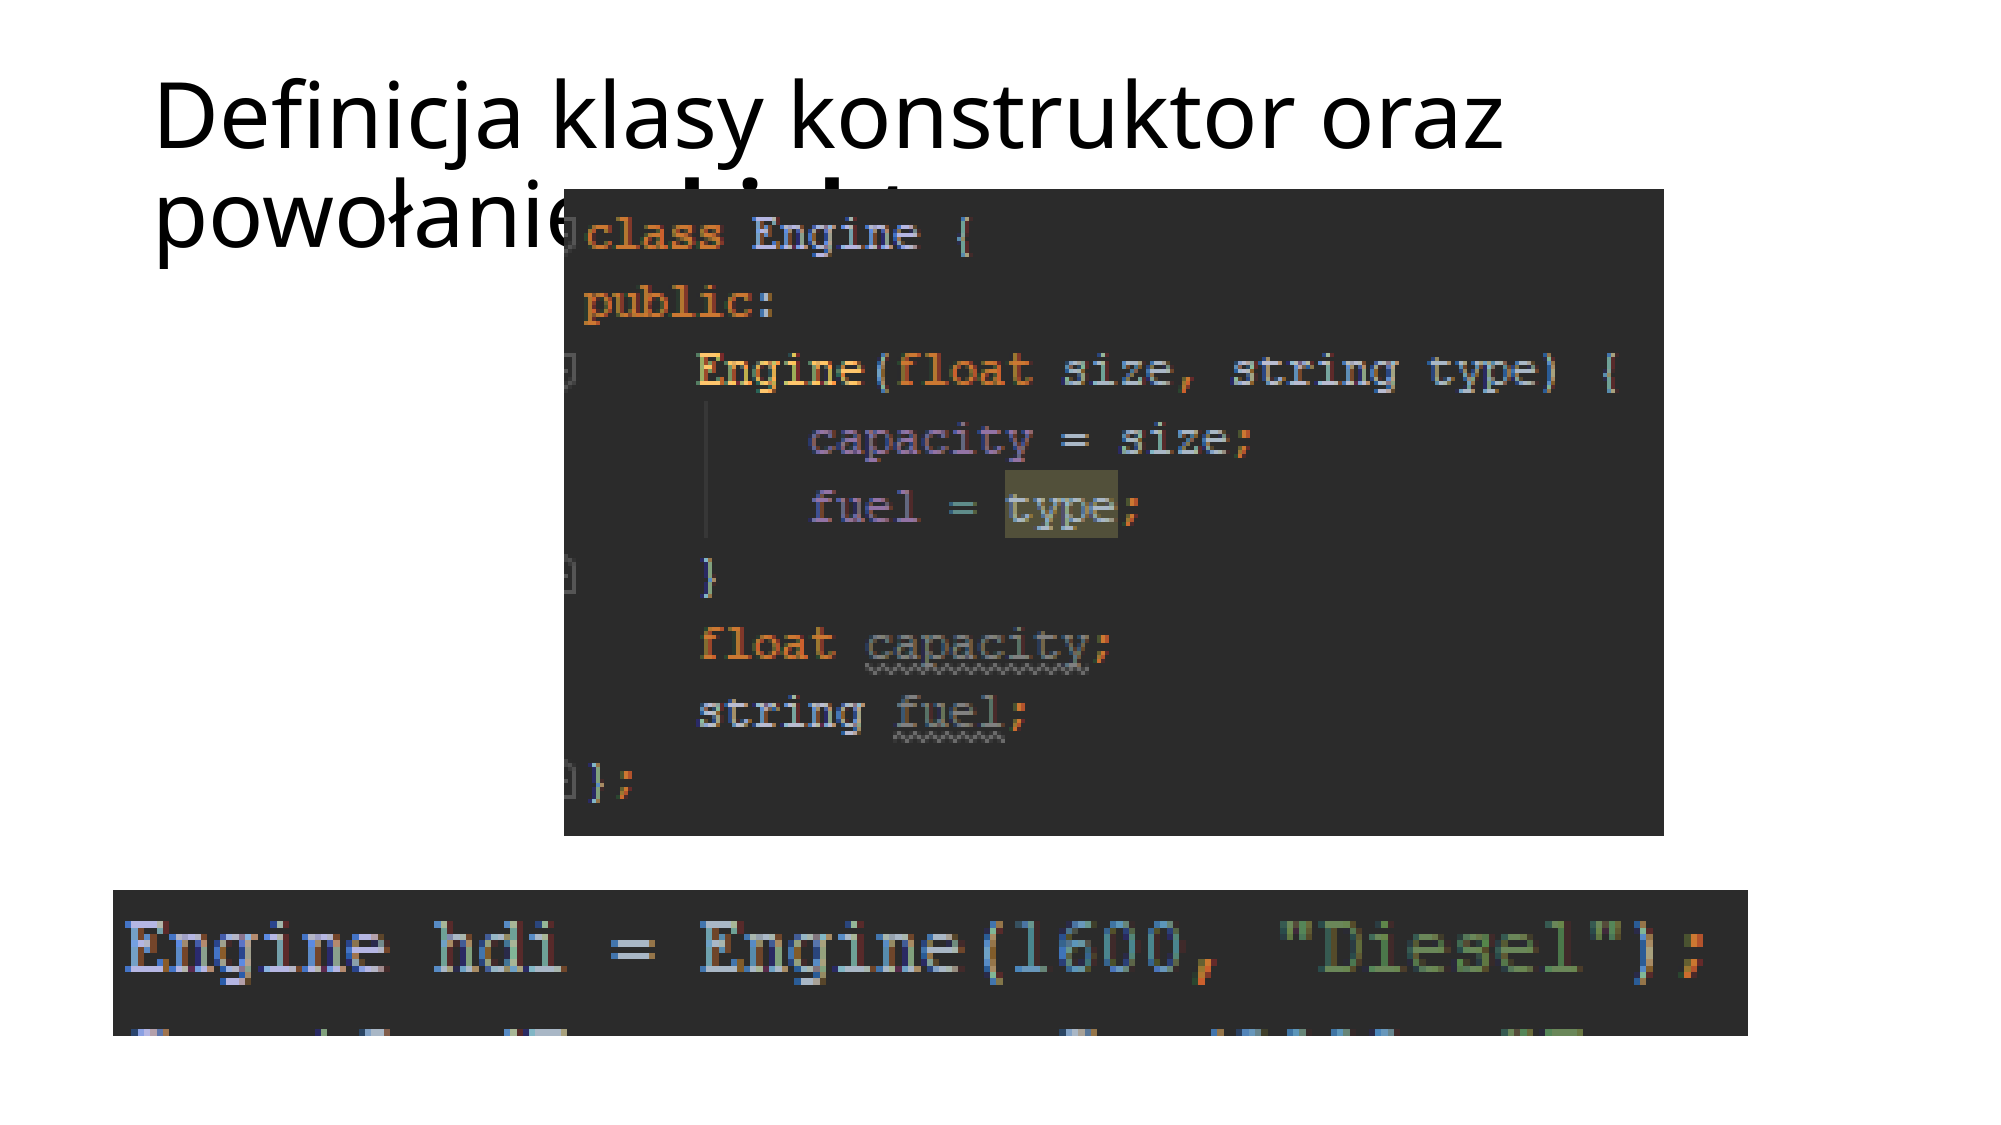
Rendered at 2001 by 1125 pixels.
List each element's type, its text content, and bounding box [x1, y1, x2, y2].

picture [113, 890, 1748, 1036]
title Definicja klasy konstruktor oraz powołanie obiektu [137, 59, 1863, 278]
picture [564, 189, 1664, 836]
